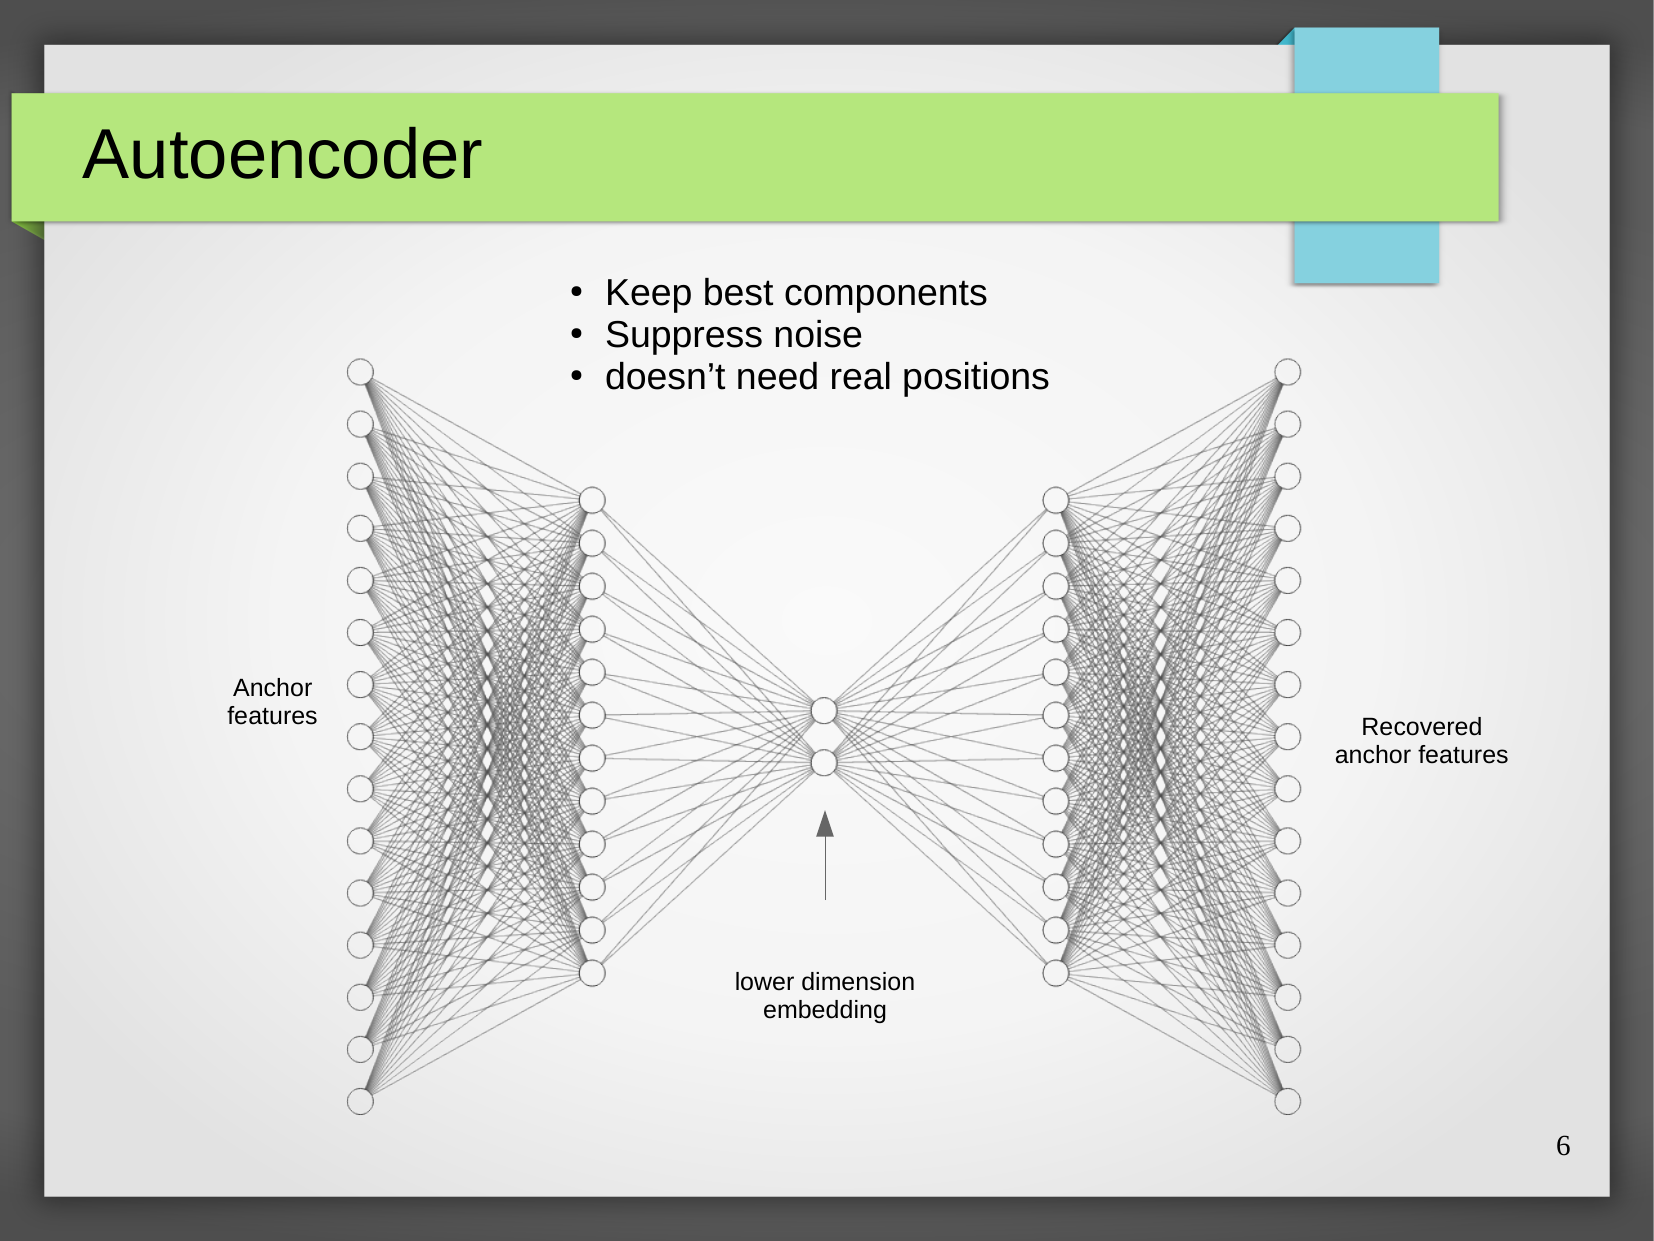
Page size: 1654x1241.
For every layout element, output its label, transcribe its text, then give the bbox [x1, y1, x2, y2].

title Autoencoder [82, 94, 1264, 213]
picture [0, 0, 1654, 1241]
text_box Anchor features [212, 666, 391, 766]
text_box Keep best components Suppress noise doesn’t need real positions [555, 264, 1081, 447]
text_box Recovered anchor features [1320, 705, 1525, 776]
text_box lower dimension embedding [720, 960, 931, 1031]
